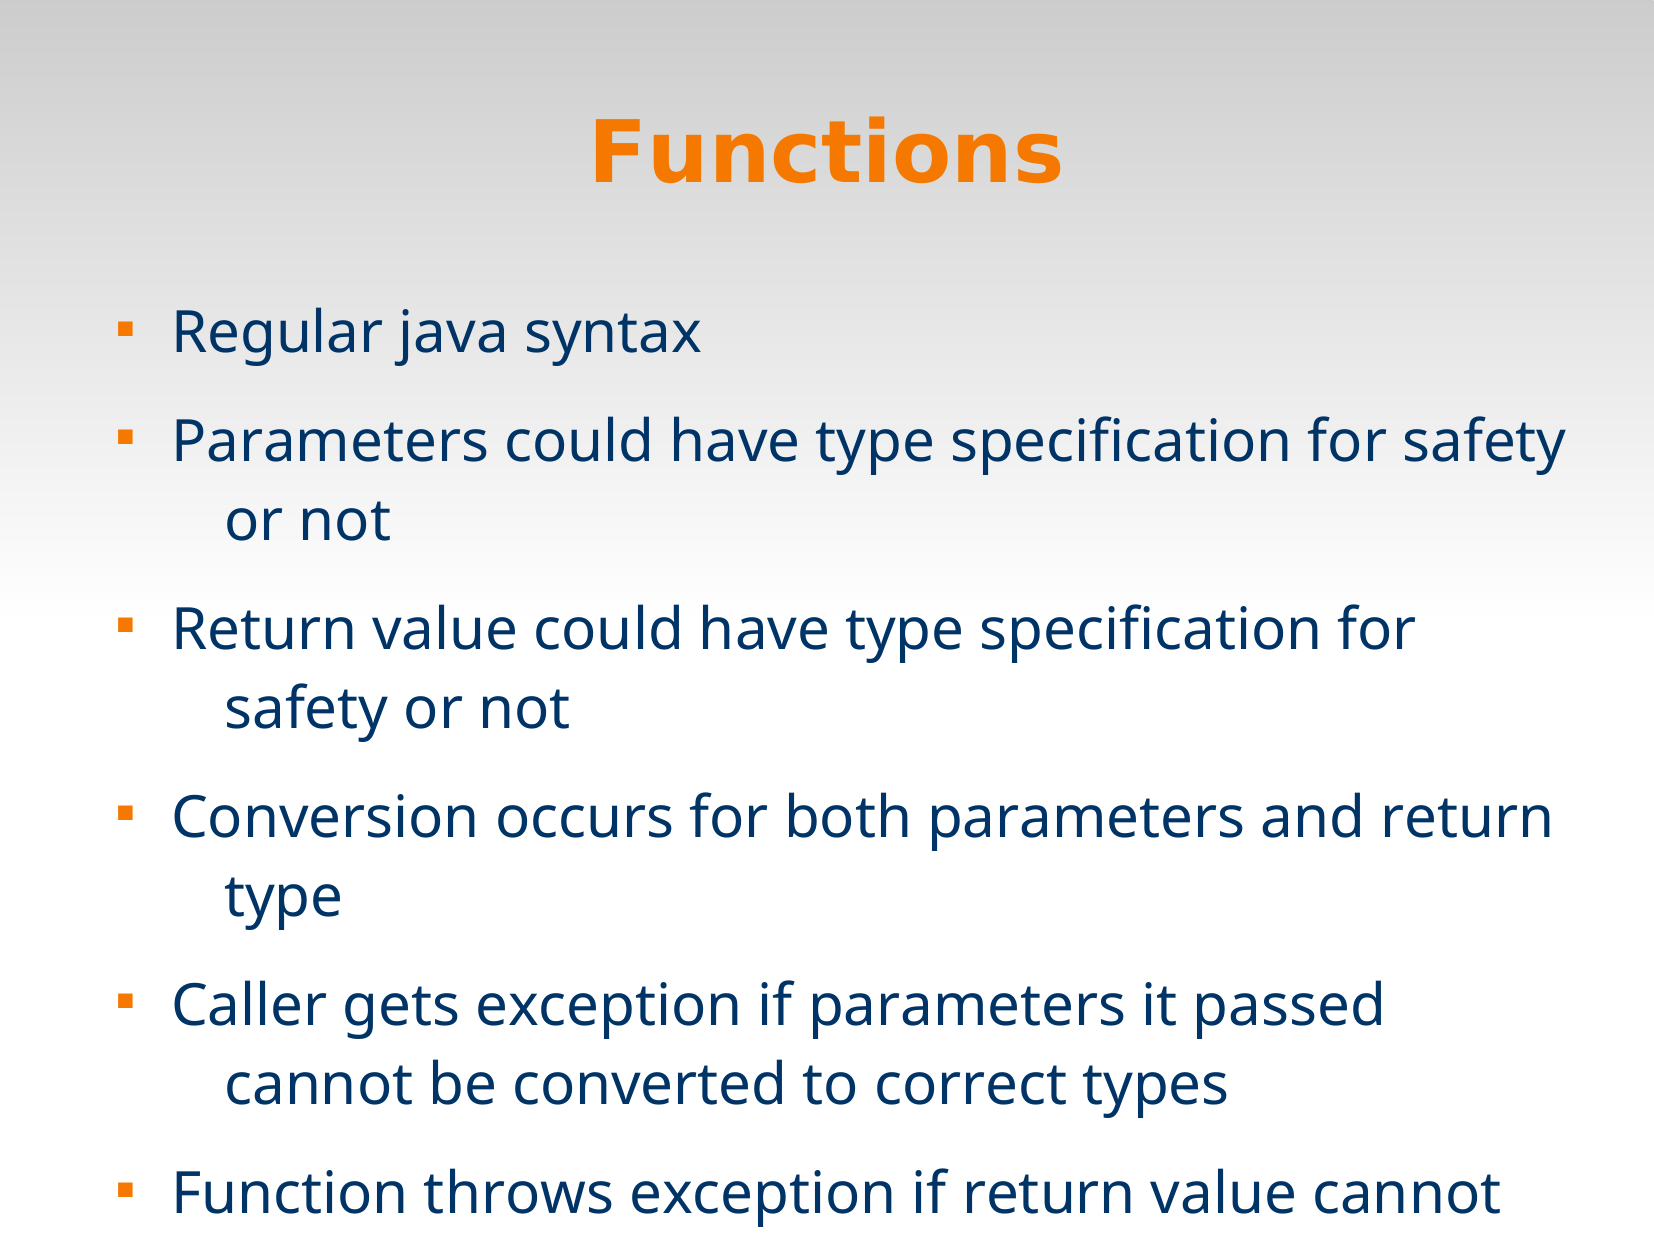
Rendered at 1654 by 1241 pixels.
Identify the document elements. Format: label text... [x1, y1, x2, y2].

title Functions [82, 49, 1571, 257]
list Regular java syntax Parameters could have type specification for safety or not Return value could have type specification for safety or not Conversion occurs for both parameters and return type Caller gets exception if parameters it passed cannot be converted to correct types Function throws exception if return value cannot be converted to return type [82, 290, 1571, 1183]
